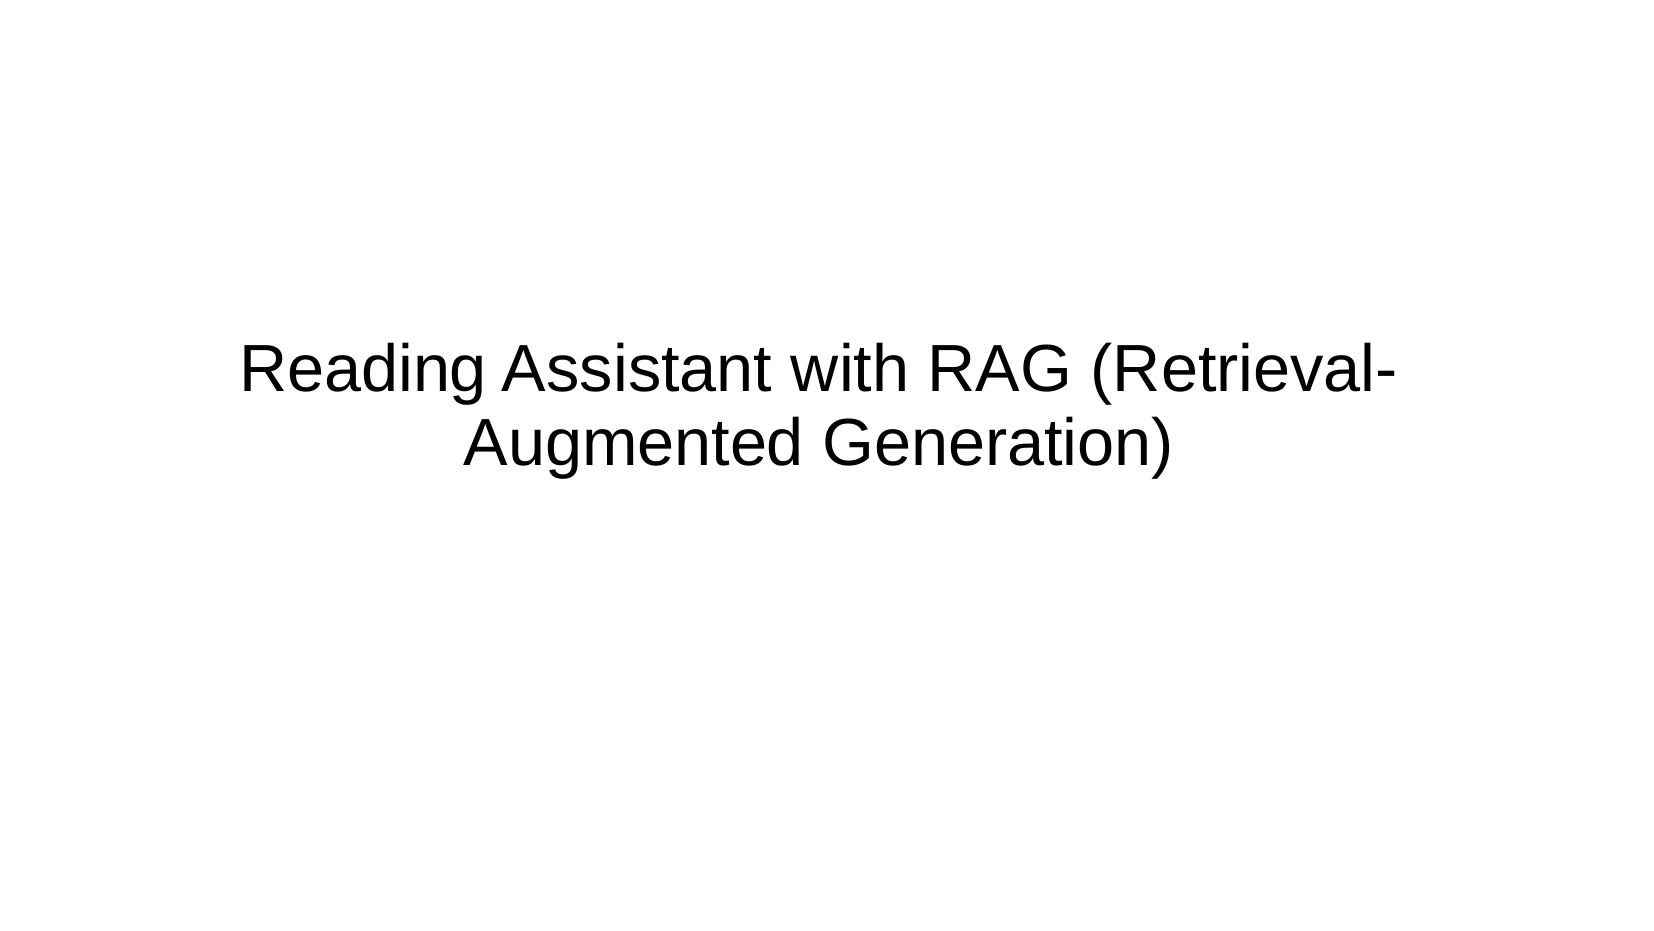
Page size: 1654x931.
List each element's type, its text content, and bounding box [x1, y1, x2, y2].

subtitle Reading Assistant with RAG (Retrieval-Augmented Generation) [75, 135, 1564, 676]
